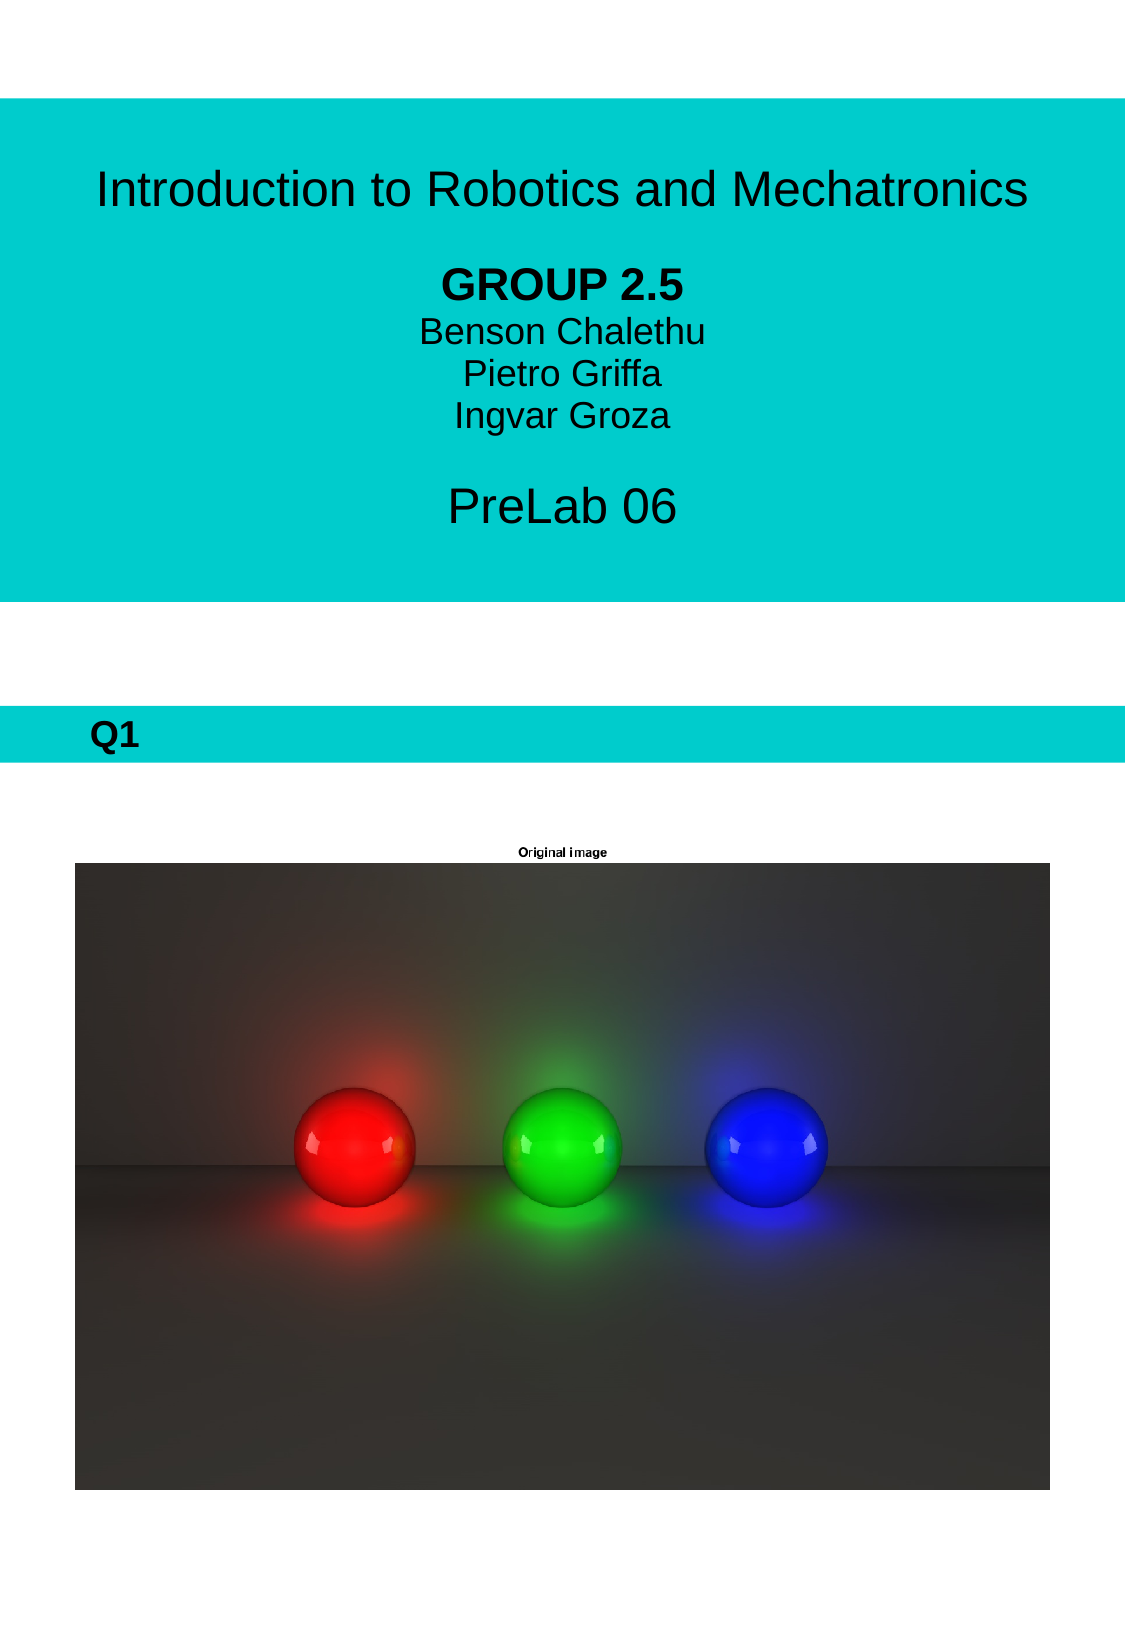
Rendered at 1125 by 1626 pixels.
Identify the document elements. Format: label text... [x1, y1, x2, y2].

picture [0, 837, 1125, 1545]
text_box Q1 [0, 705, 1125, 763]
text_box Introduction to Robotics and Mechatronics GROUP 2.5 Benson Chalethu Pietro Griffa Ingvar Groza PreLab 06 [0, 98, 1125, 602]
